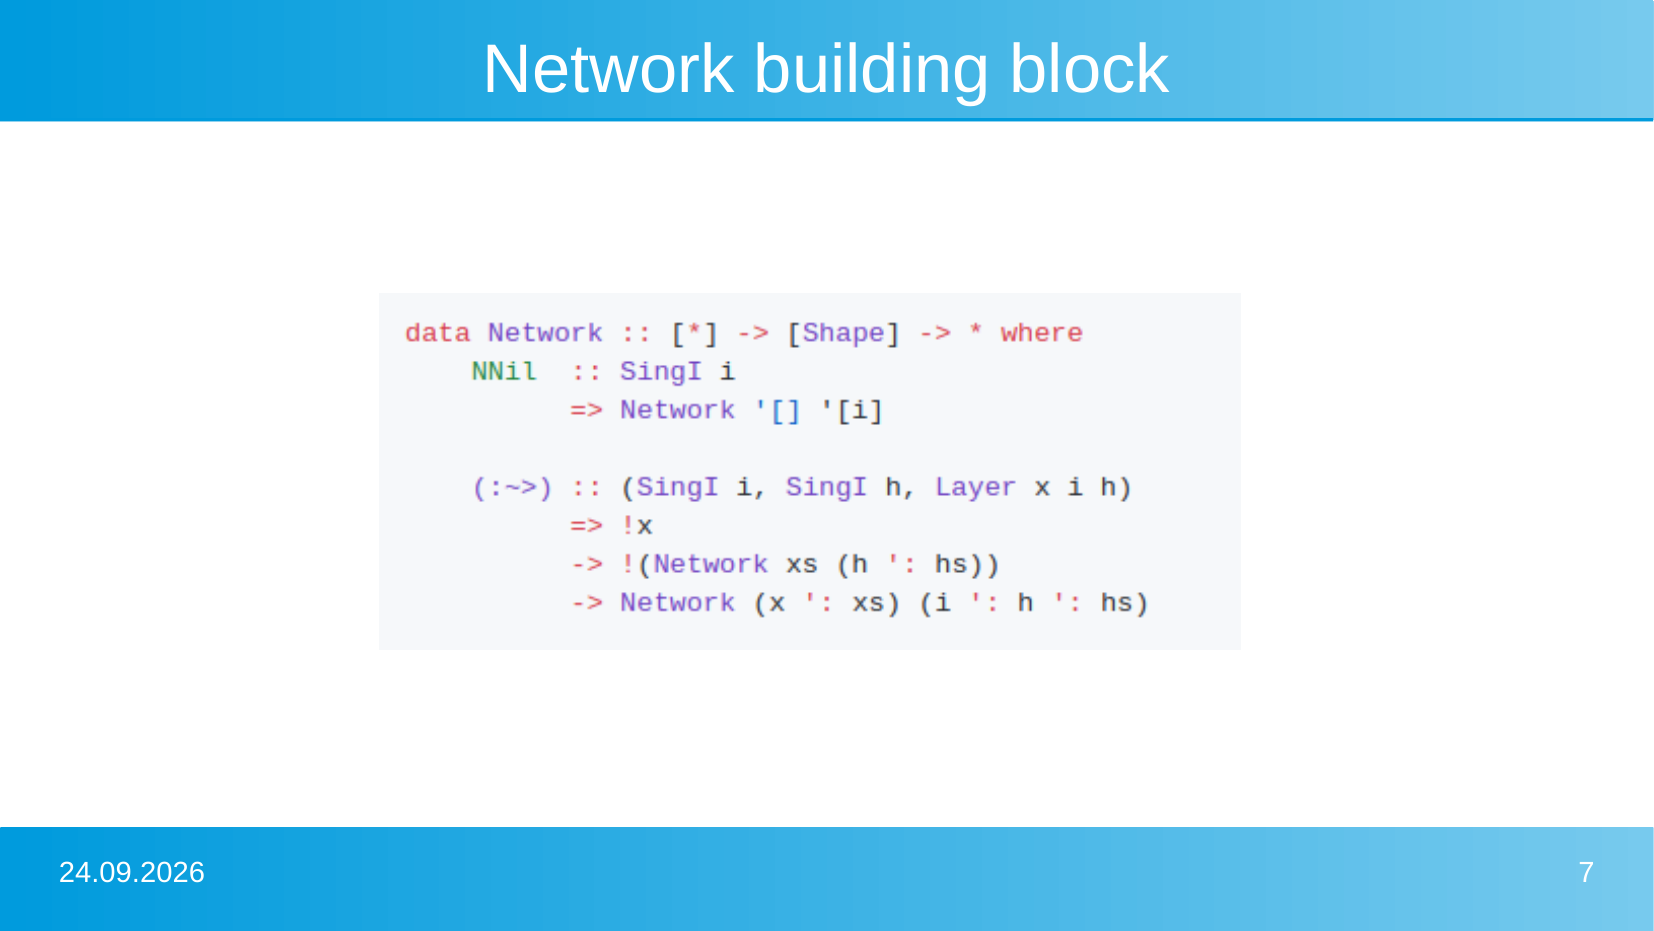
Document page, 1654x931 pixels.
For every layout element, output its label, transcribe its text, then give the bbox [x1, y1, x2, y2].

title Network building block [59, 29, 1595, 108]
picture [379, 293, 1241, 650]
